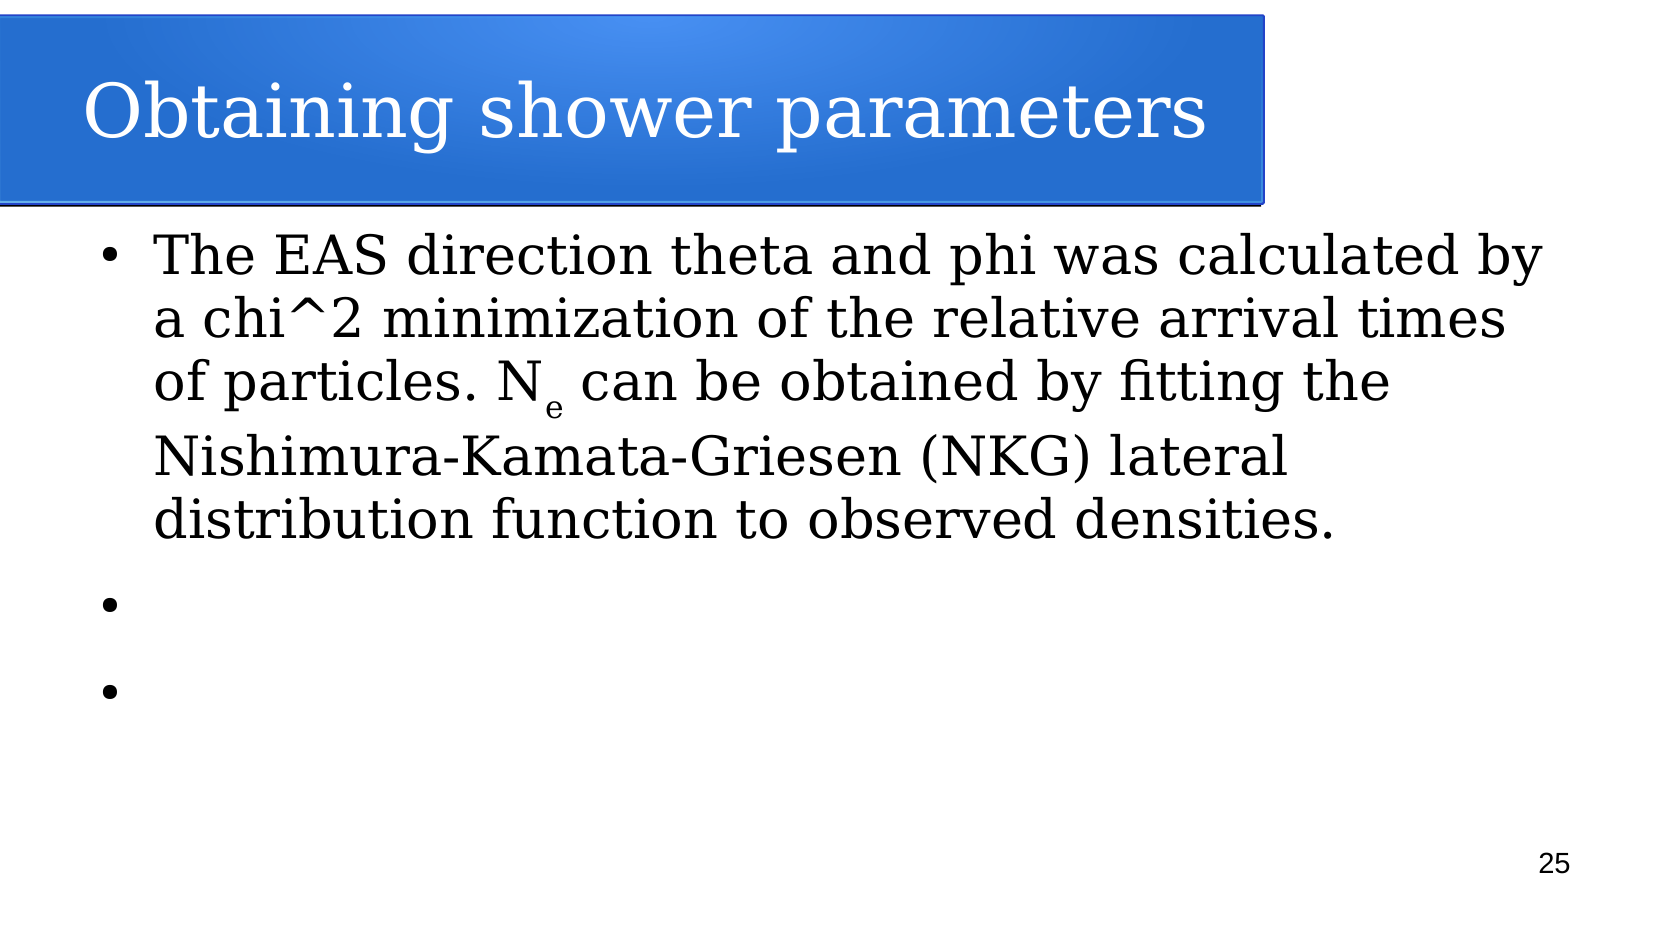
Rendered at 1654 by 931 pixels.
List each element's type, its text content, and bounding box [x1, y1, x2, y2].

title Obtaining shower parameters [82, 35, 1235, 189]
list The EAS direction theta and phi was calculated by a chi^2 minimization of the relative arrival times of particles. Ne can be obtained by fitting the Nishimura-Kamata-Griesen (NKG) lateral distribution function to observed densities. [82, 224, 1571, 764]
